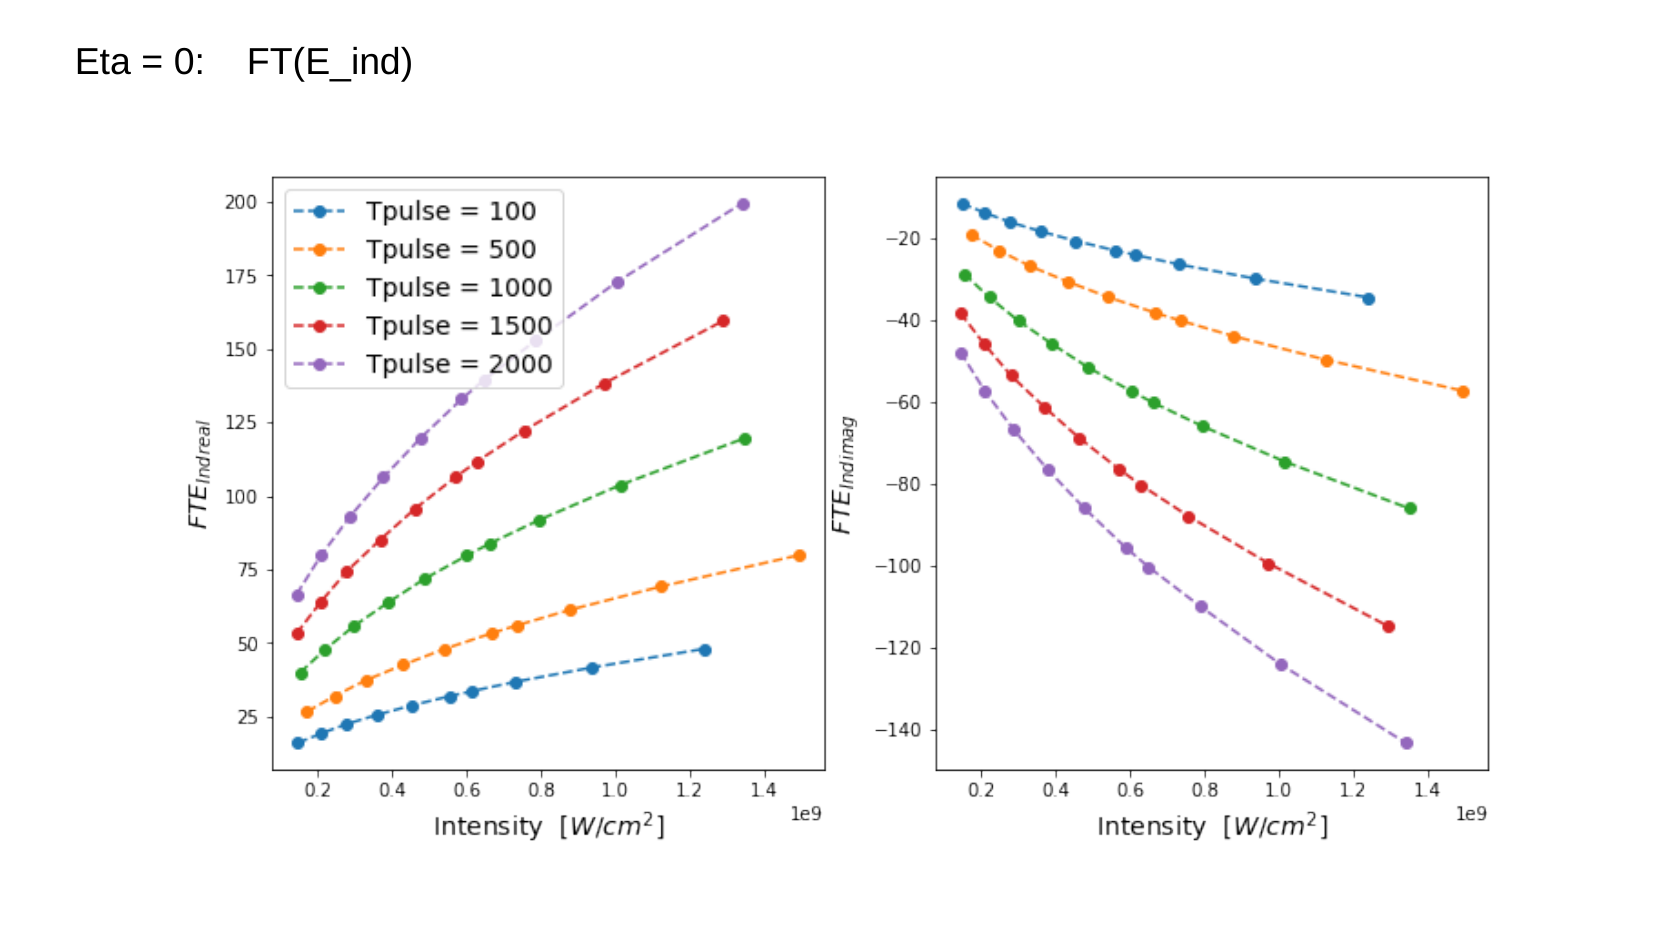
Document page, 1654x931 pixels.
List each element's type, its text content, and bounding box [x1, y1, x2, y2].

text_box Eta = 0: FT(E_ind) [60, 33, 458, 91]
picture [174, 165, 1501, 861]
